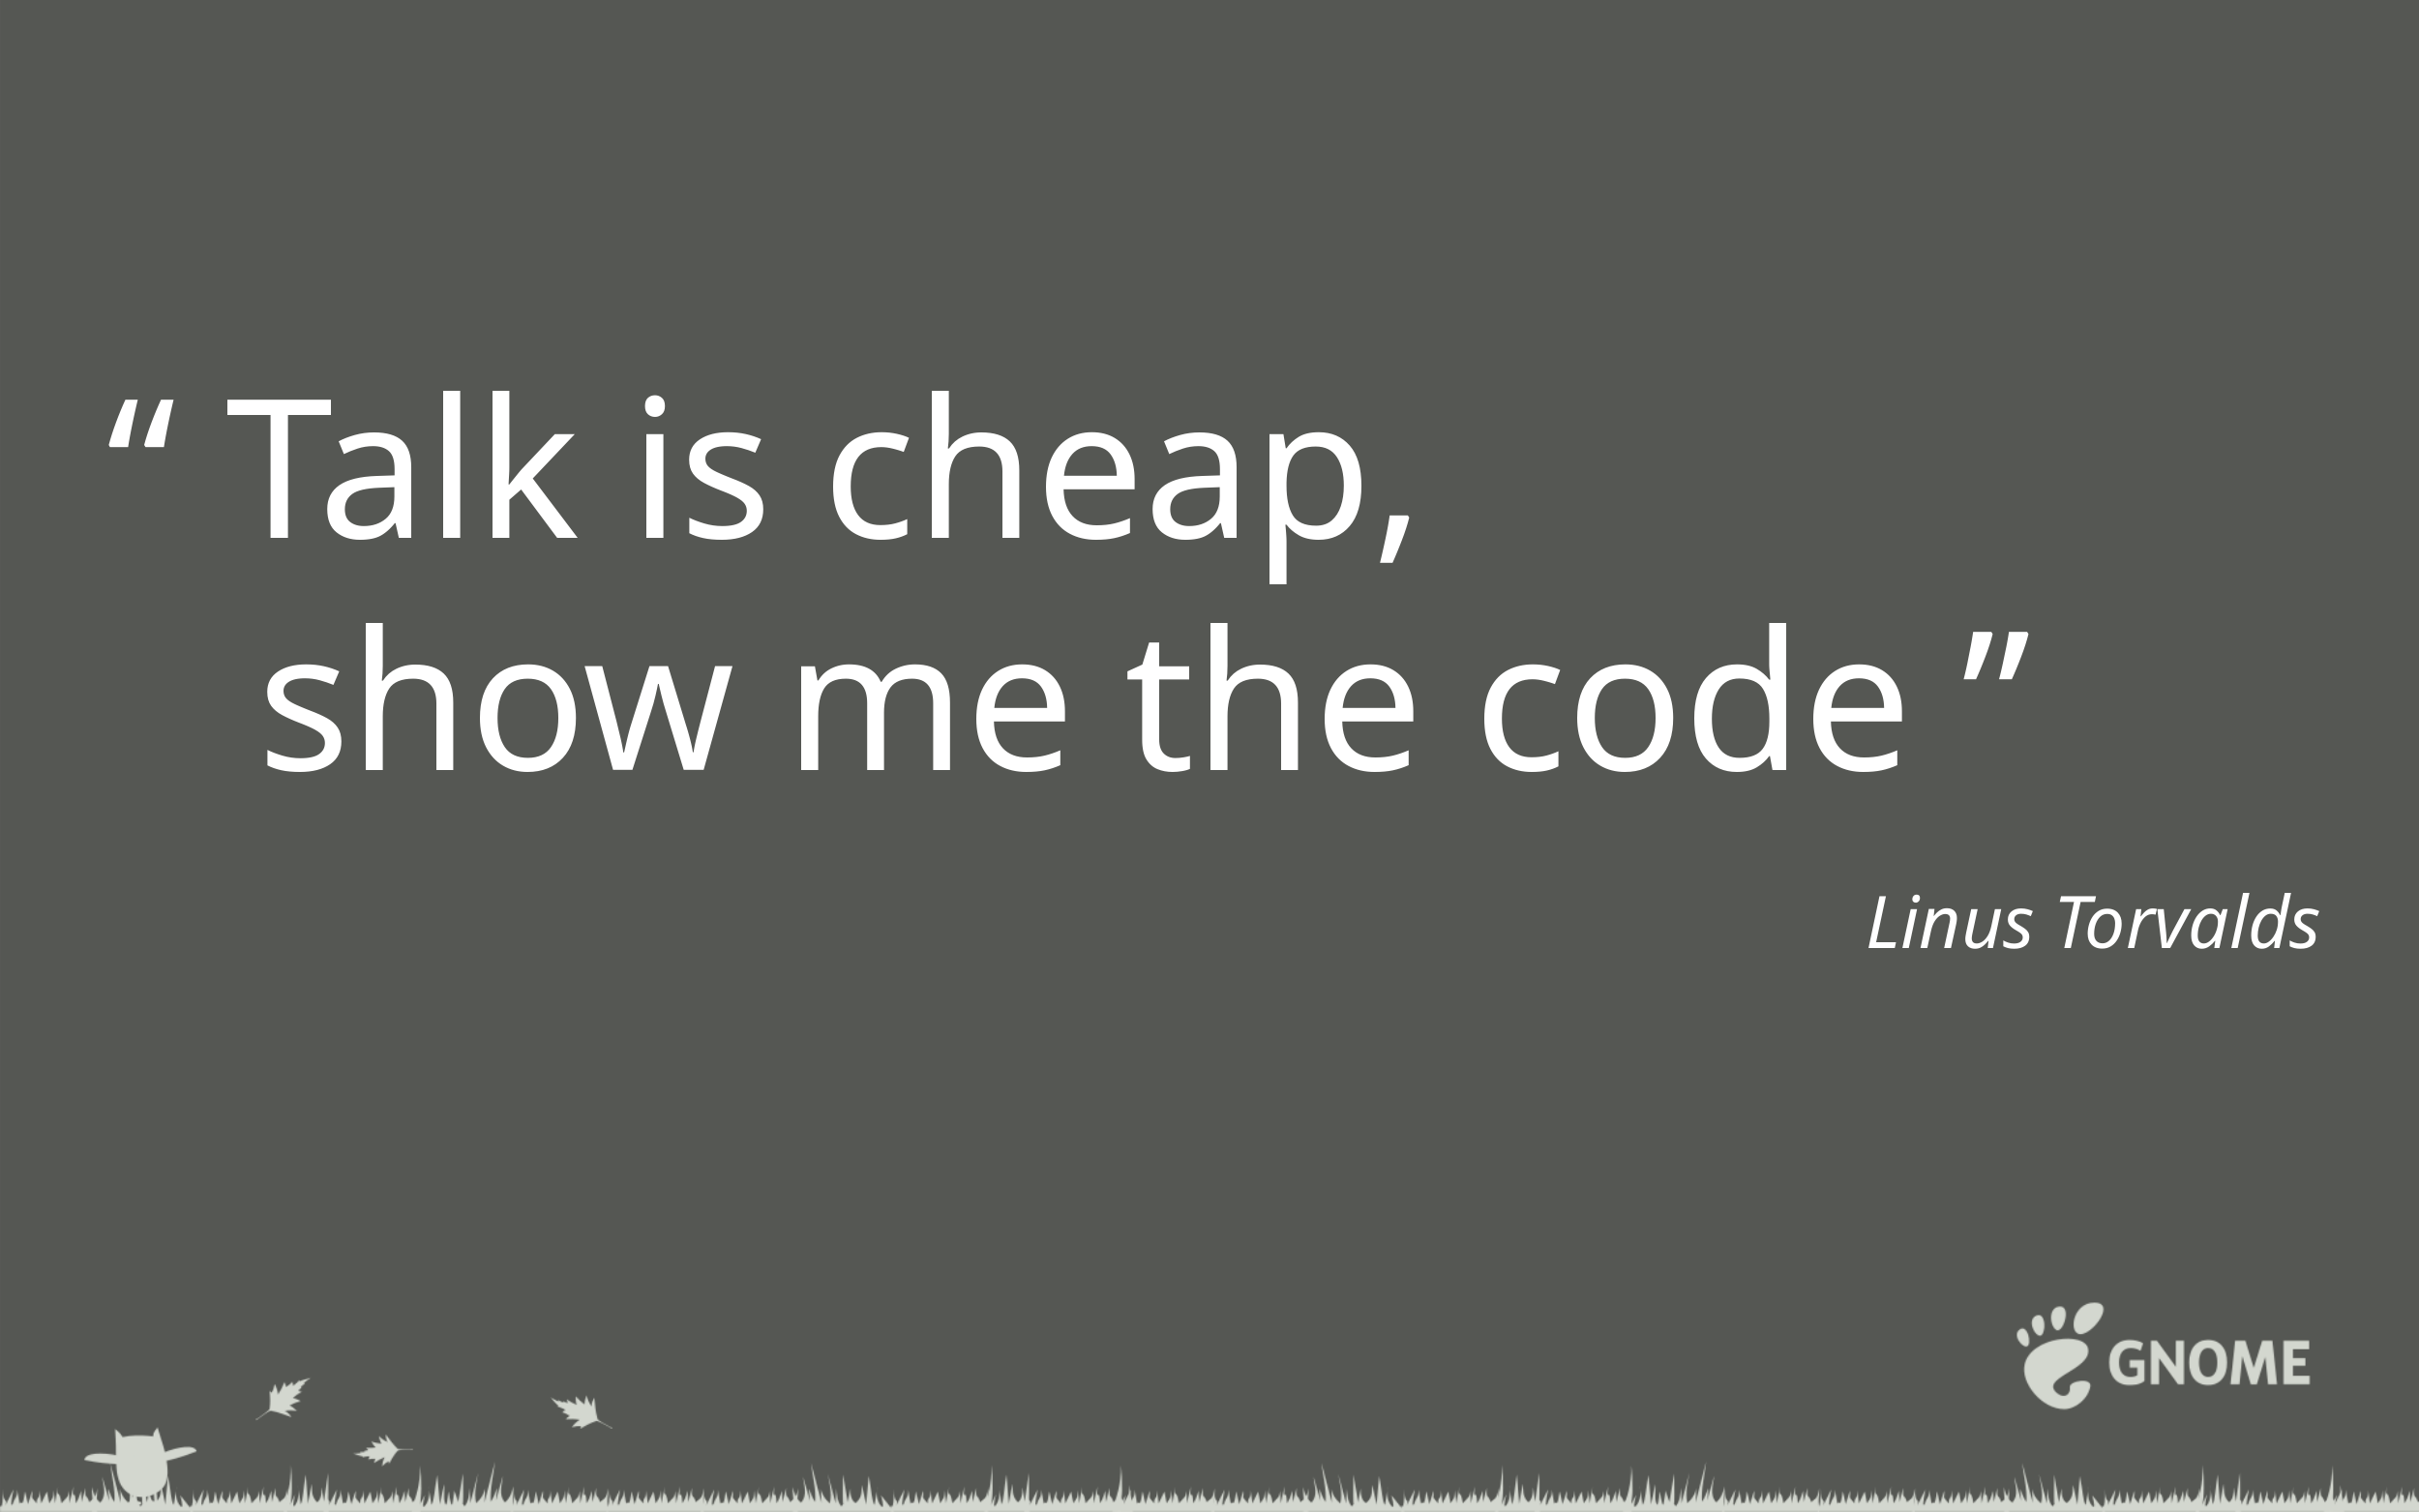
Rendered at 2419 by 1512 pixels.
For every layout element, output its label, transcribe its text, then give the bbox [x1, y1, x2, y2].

title “ Talk is cheap, show me the code ” [82, 320, 2337, 779]
text_box Linus Torvalds [82, 861, 2337, 1064]
picture [0, 0, 2419, 1512]
